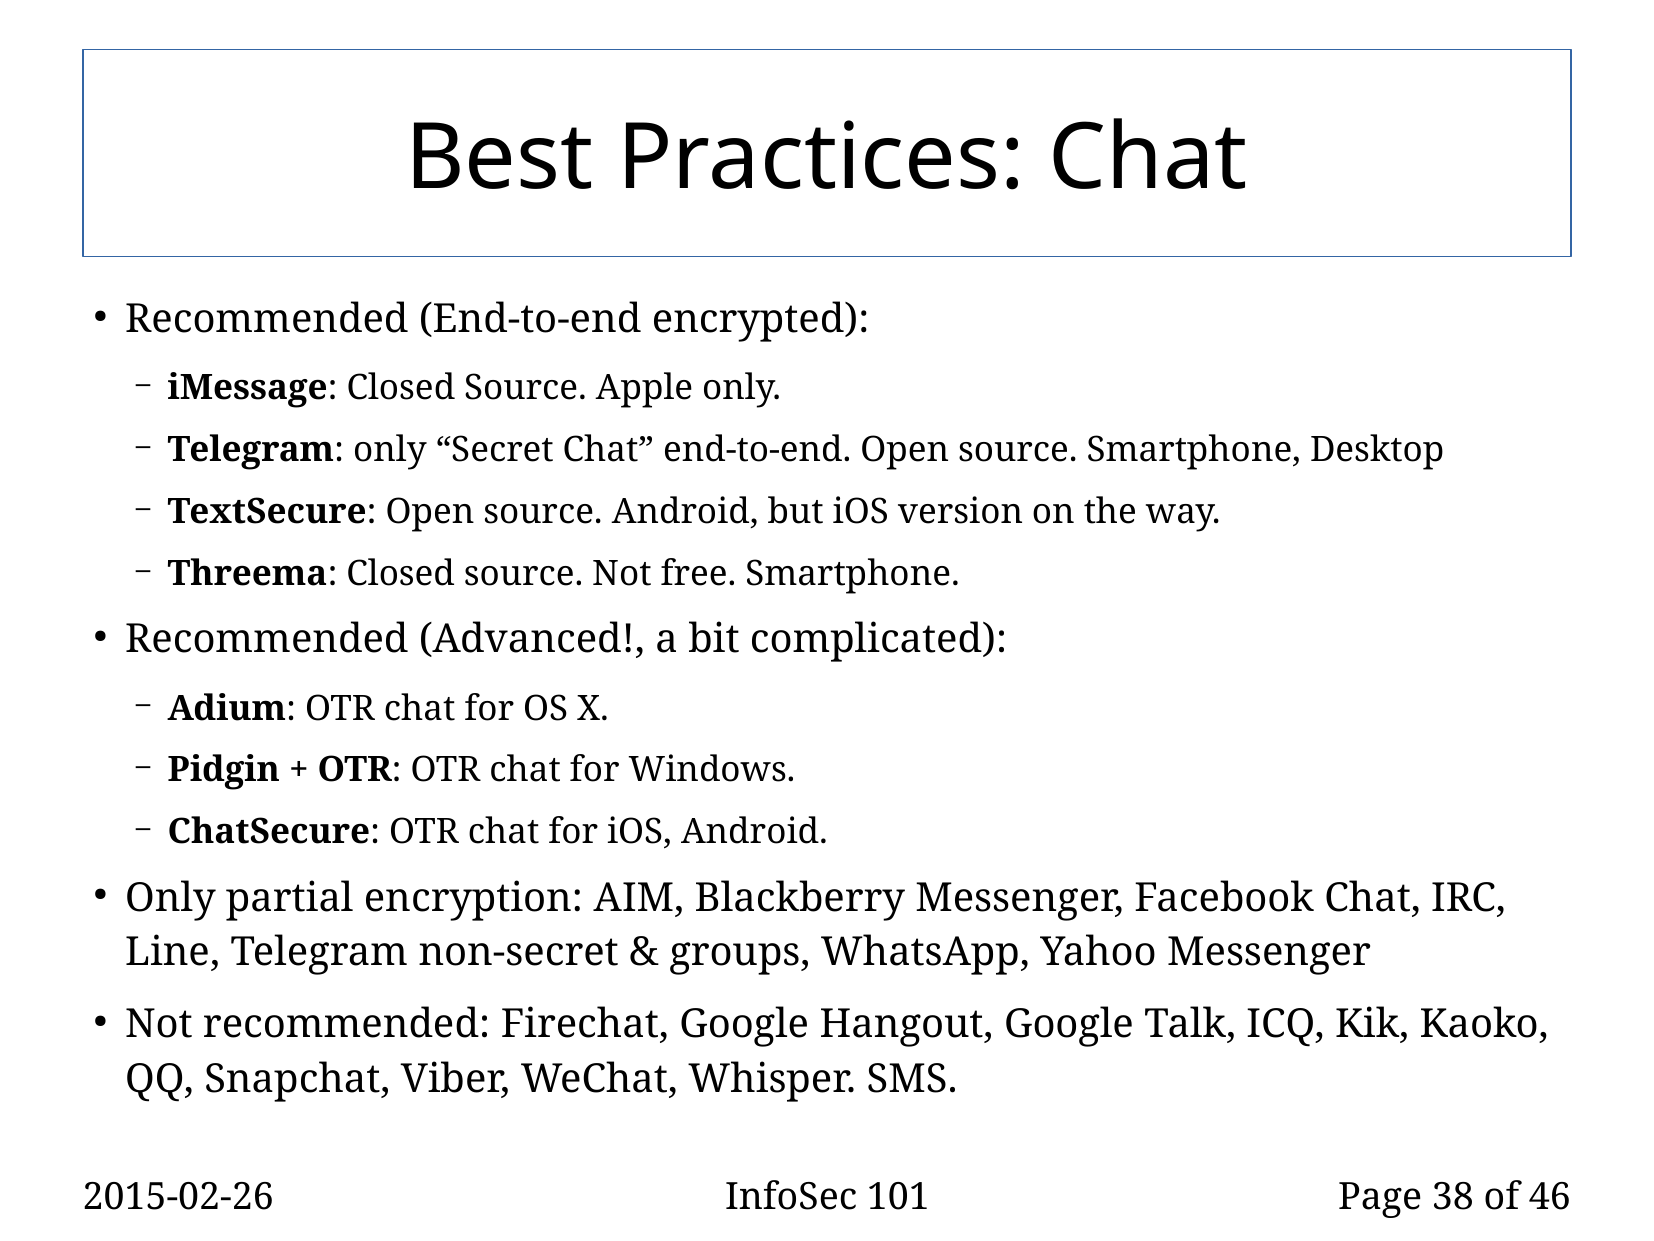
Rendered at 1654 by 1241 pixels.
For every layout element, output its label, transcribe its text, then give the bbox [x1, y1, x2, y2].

list Recommended (End-to-end encrypted): iMessage: Closed Source. Apple only. Telegram: only “Secret Chat” end-to-end. Open source. Smartphone, Desktop TextSecure: Open source. Android, but iOS version on the way. Threema: Closed source. Not free. Smartphone. Recommended (Advanced!, a bit complicated): Adium: OTR chat for OS X. Pidgin + OTR: OTR chat for Windows. ChatSecure: OTR chat for iOS, Android. Only partial encryption: AIM, Blackberry Messenger, Facebook Chat, IRC, Line, Telegram non-secret & groups, WhatsApp, Yahoo Messenger Not recommended: Firechat, Google Hangout, Google Talk, ICQ, Kik, Kaoko, QQ, Snapchat, Viber, WeChat, Whisper. SMS. [82, 290, 1571, 1126]
title Best Practices: Chat [82, 49, 1571, 257]
